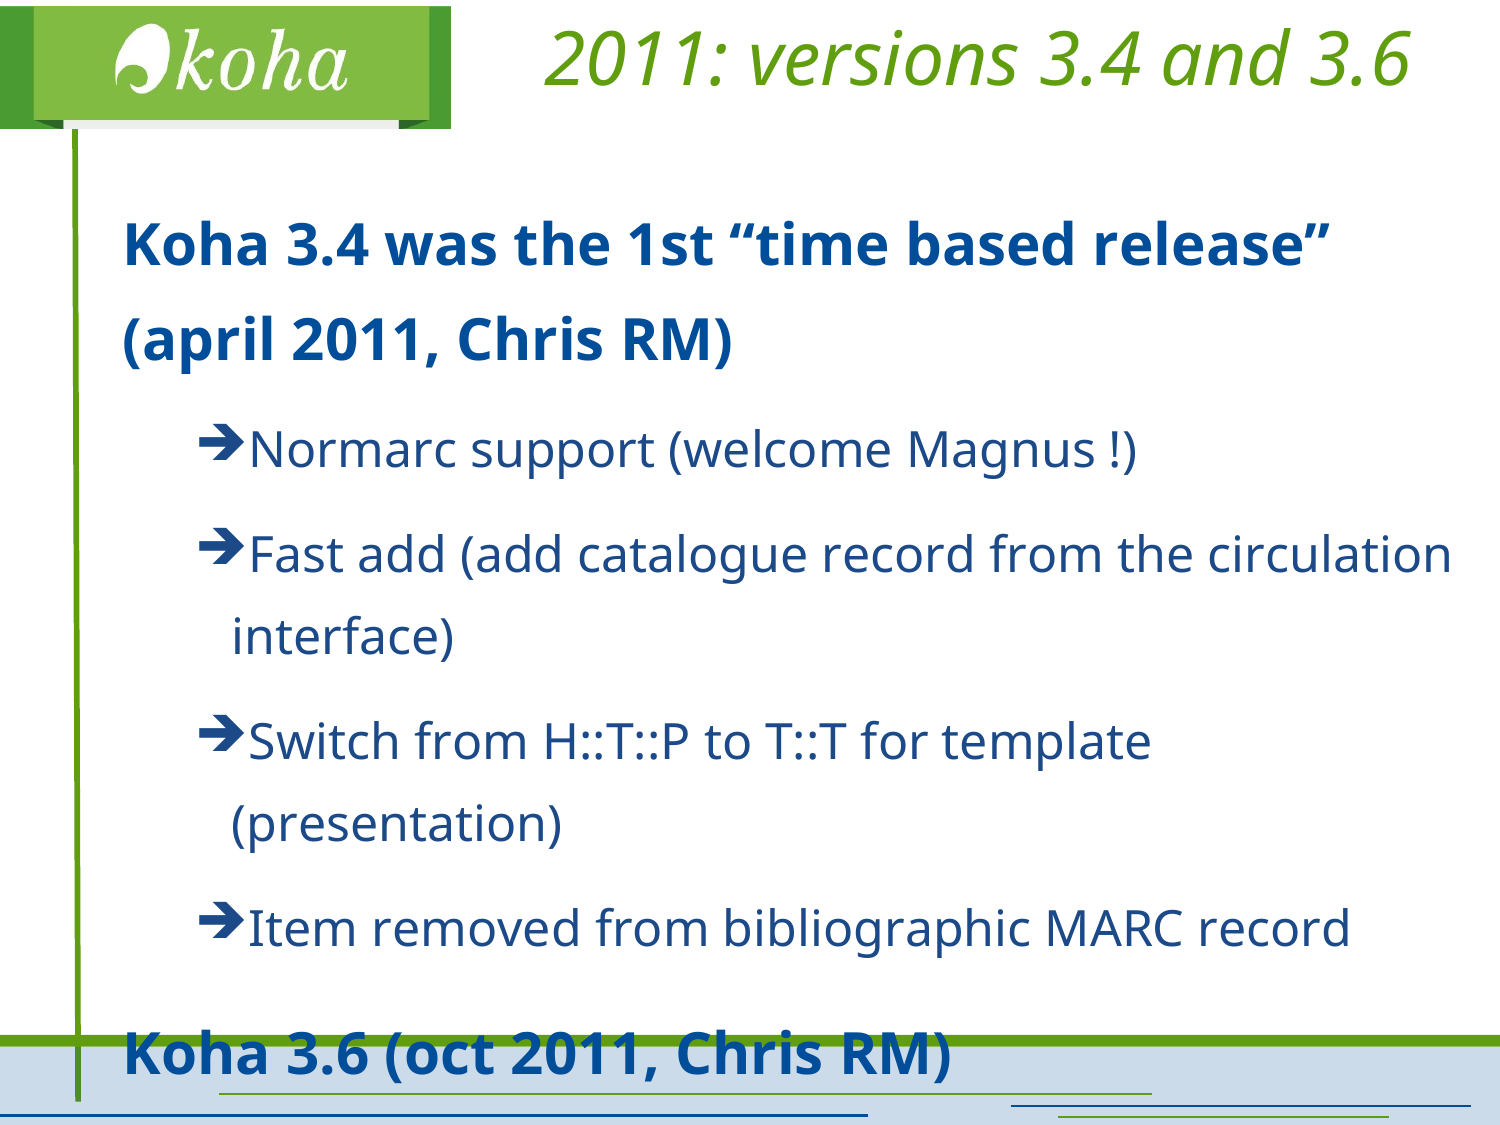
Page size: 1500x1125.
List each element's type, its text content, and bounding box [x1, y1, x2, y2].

title 2011: versions 3.4 and 3.6 [450, 0, 1500, 113]
picture [0, 0, 451, 129]
list Koha 3.4 was the 1st “time based release” (april 2011, Chris RM) Normarc support (welcome Magnus !) Fast add (add catalogue record from the circulation interface) Switch from H::T::P to T::T for template (presentation) Item removed from bibliographic MARC record Koha 3.6 (oct 2011, Chris RM) Easier analytics record 365 bugfixes & improvement from 3.4 [118, 187, 1463, 1106]
